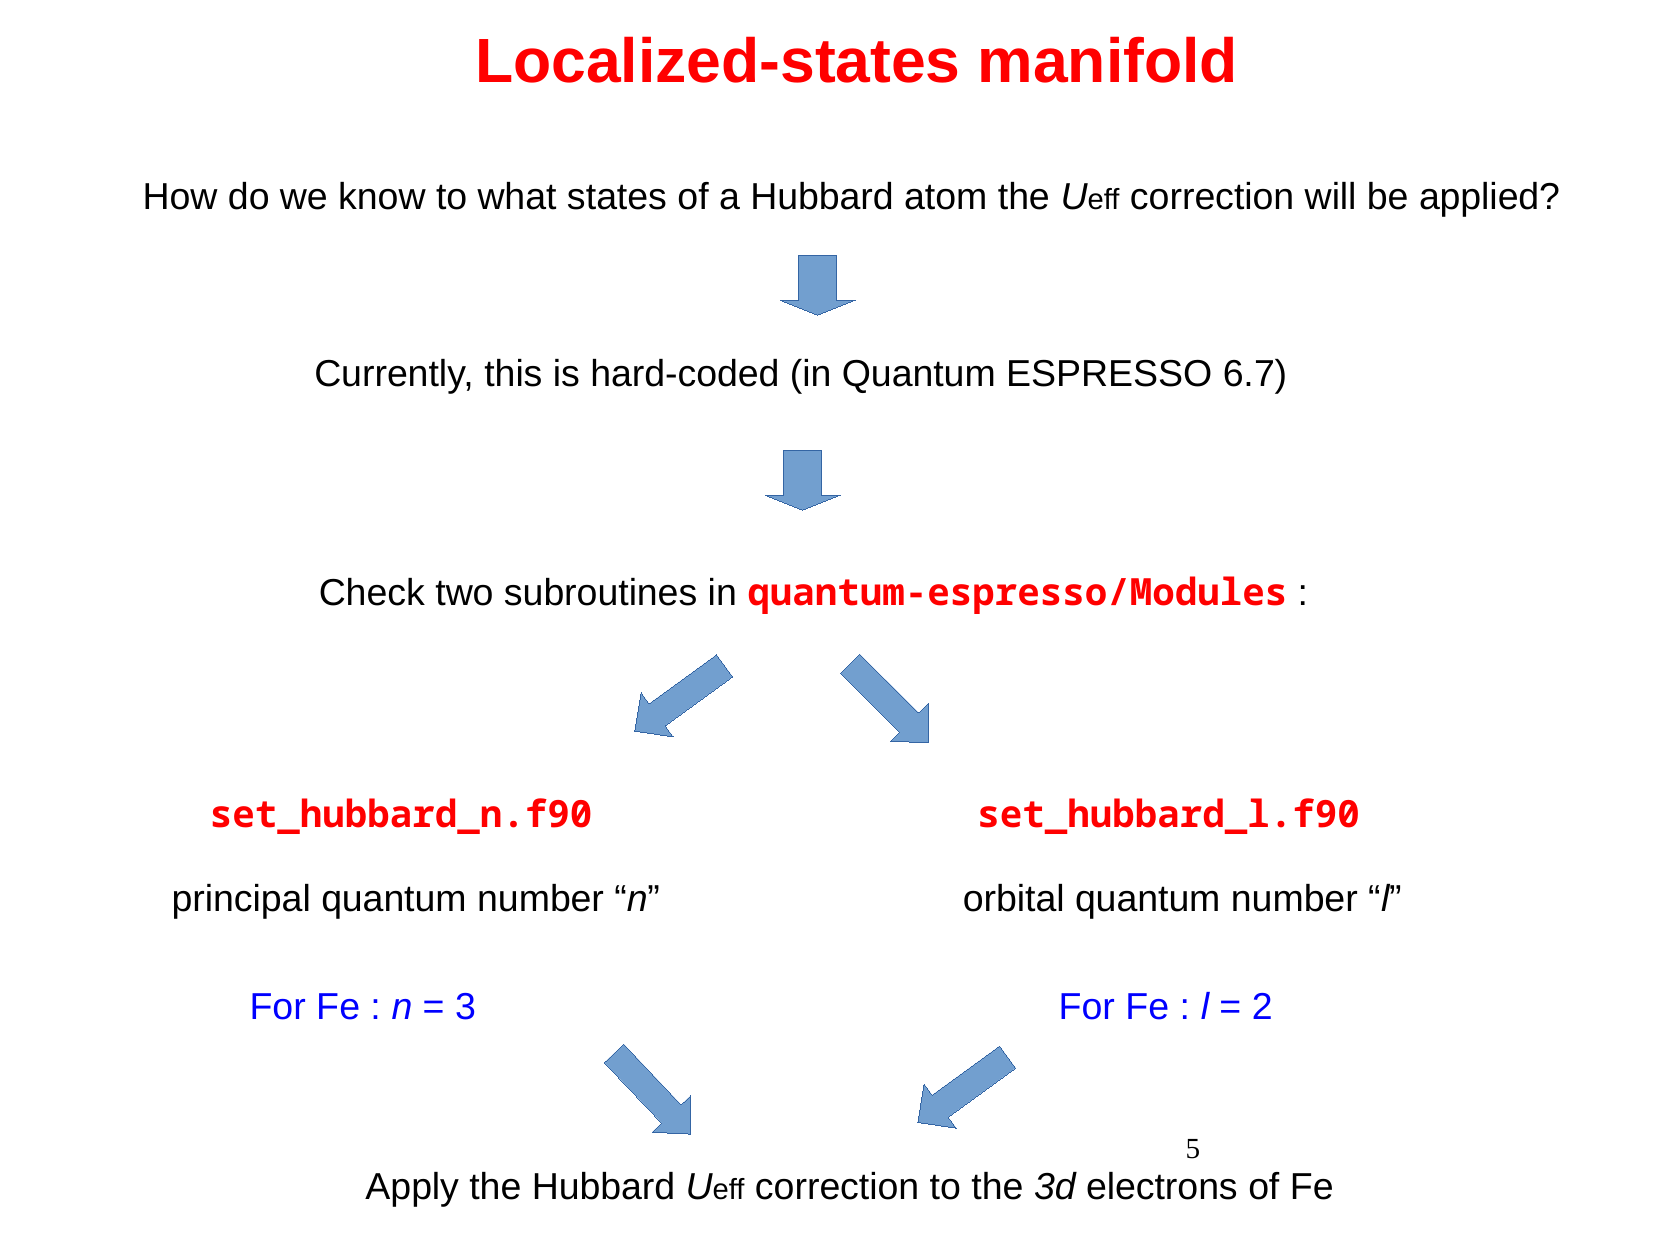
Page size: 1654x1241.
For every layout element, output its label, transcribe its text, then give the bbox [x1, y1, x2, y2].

text_box Check two subroutines in quantum-espresso/Modules : [304, 557, 1324, 615]
title Localized-states manifold [267, 19, 1447, 91]
text_box principal quantum number “n” [156, 870, 676, 927]
text_box [604, 1044, 691, 1135]
text_box [917, 1046, 1016, 1129]
text_box set_hubbard_l.f90 [962, 780, 1398, 833]
text_box [780, 255, 856, 316]
text_box [1185, 1129, 1571, 1216]
text_box Apply the Hubbard Ueff correction to the 3d electrons of Fe [350, 1158, 1185, 1216]
text_box For Fe : n = 3 [234, 978, 492, 1036]
text_box How do we know to what states of a Hubbard atom the Ueff correction will be applied? [127, 168, 1576, 226]
text_box set_hubbard_n.f90 [195, 780, 630, 833]
text_box [765, 450, 841, 511]
text_box [840, 654, 929, 743]
text_box orbital quantum number “l” [948, 870, 1417, 927]
text_box [634, 654, 733, 737]
text_box Currently, this is hard-coded (in Quantum ESPRESSO 6.7) [299, 345, 1325, 404]
text_box For Fe : l = 2 [1043, 978, 1288, 1036]
